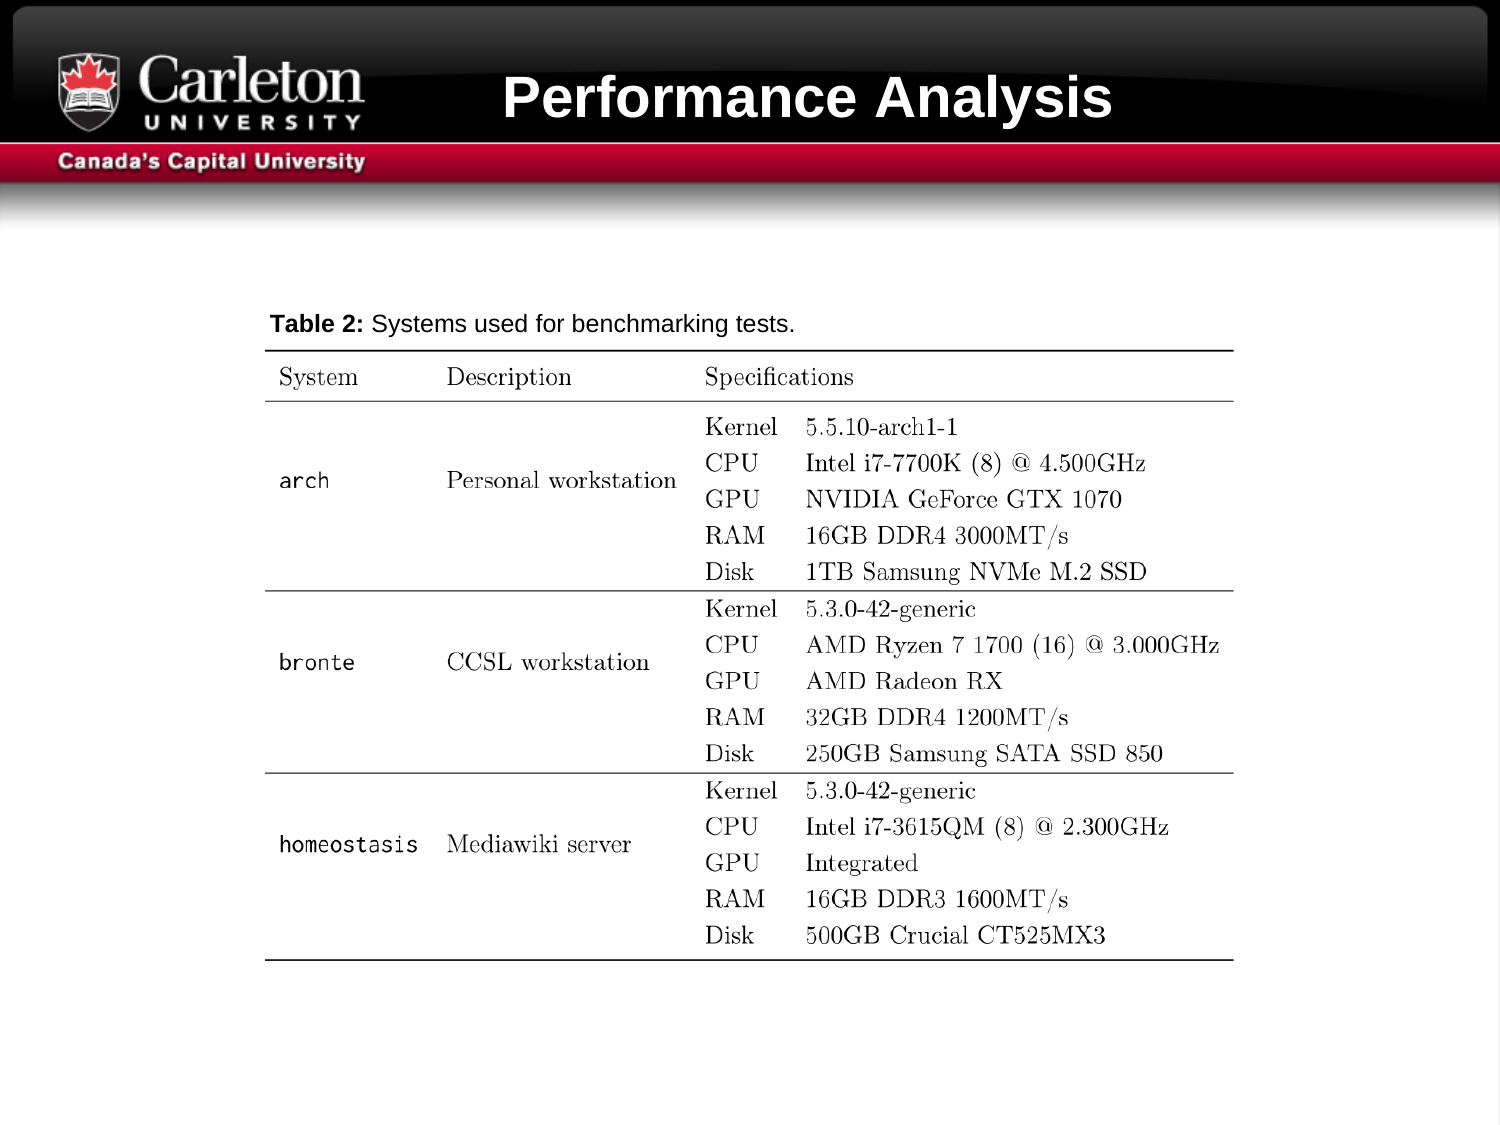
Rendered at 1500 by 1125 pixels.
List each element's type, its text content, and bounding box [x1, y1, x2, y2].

title Performance Analysis [487, 37, 1438, 150]
text_box Table 2: Systems used for benchmarking tests. [255, 299, 826, 375]
picture [0, 0, 1500, 1125]
